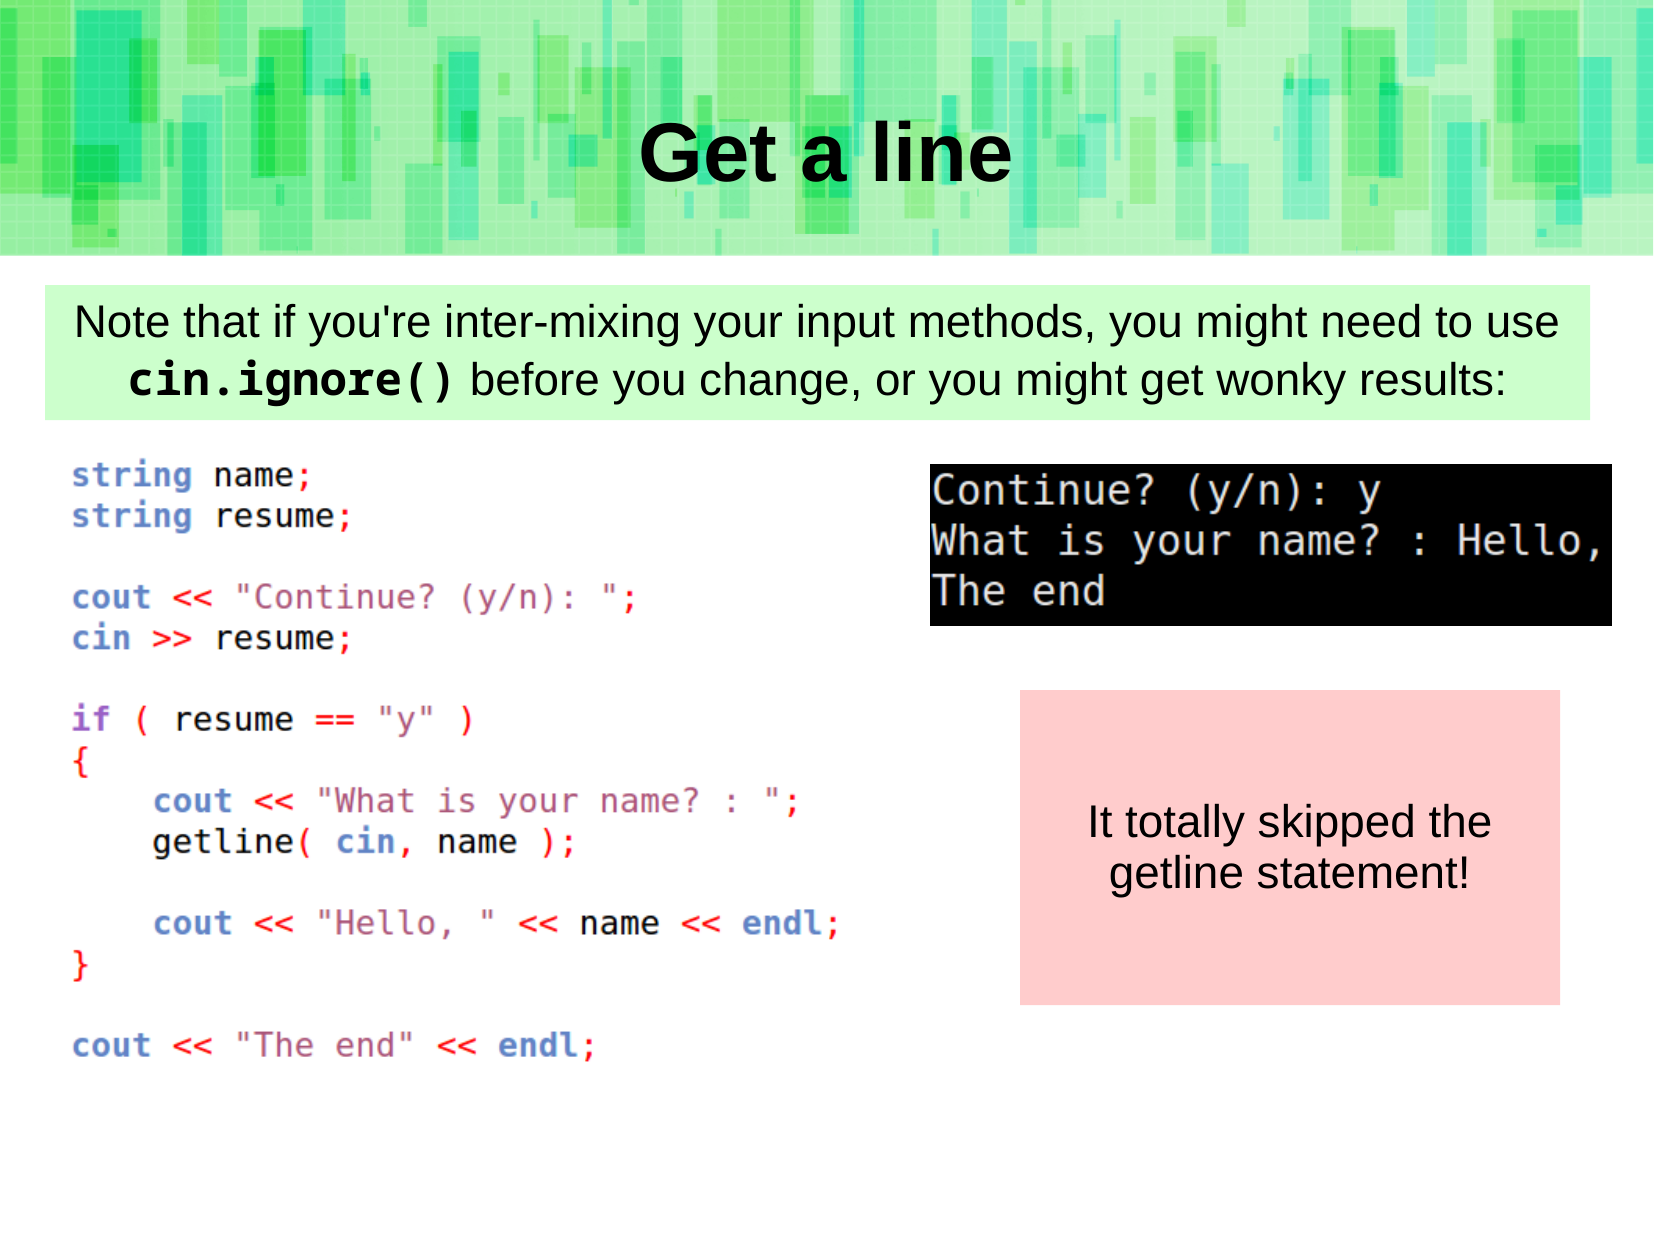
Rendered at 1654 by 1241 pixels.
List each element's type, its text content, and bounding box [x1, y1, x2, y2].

title Get a line [82, 49, 1571, 257]
text_box It totally skipped the getline statement! [1020, 690, 1561, 1006]
picture [0, 0, 1654, 1241]
text_box Note that if you're inter-mixing your input methods, you might need to use cin.ignore() before you change, or you might get wonky results: [45, 285, 1591, 421]
